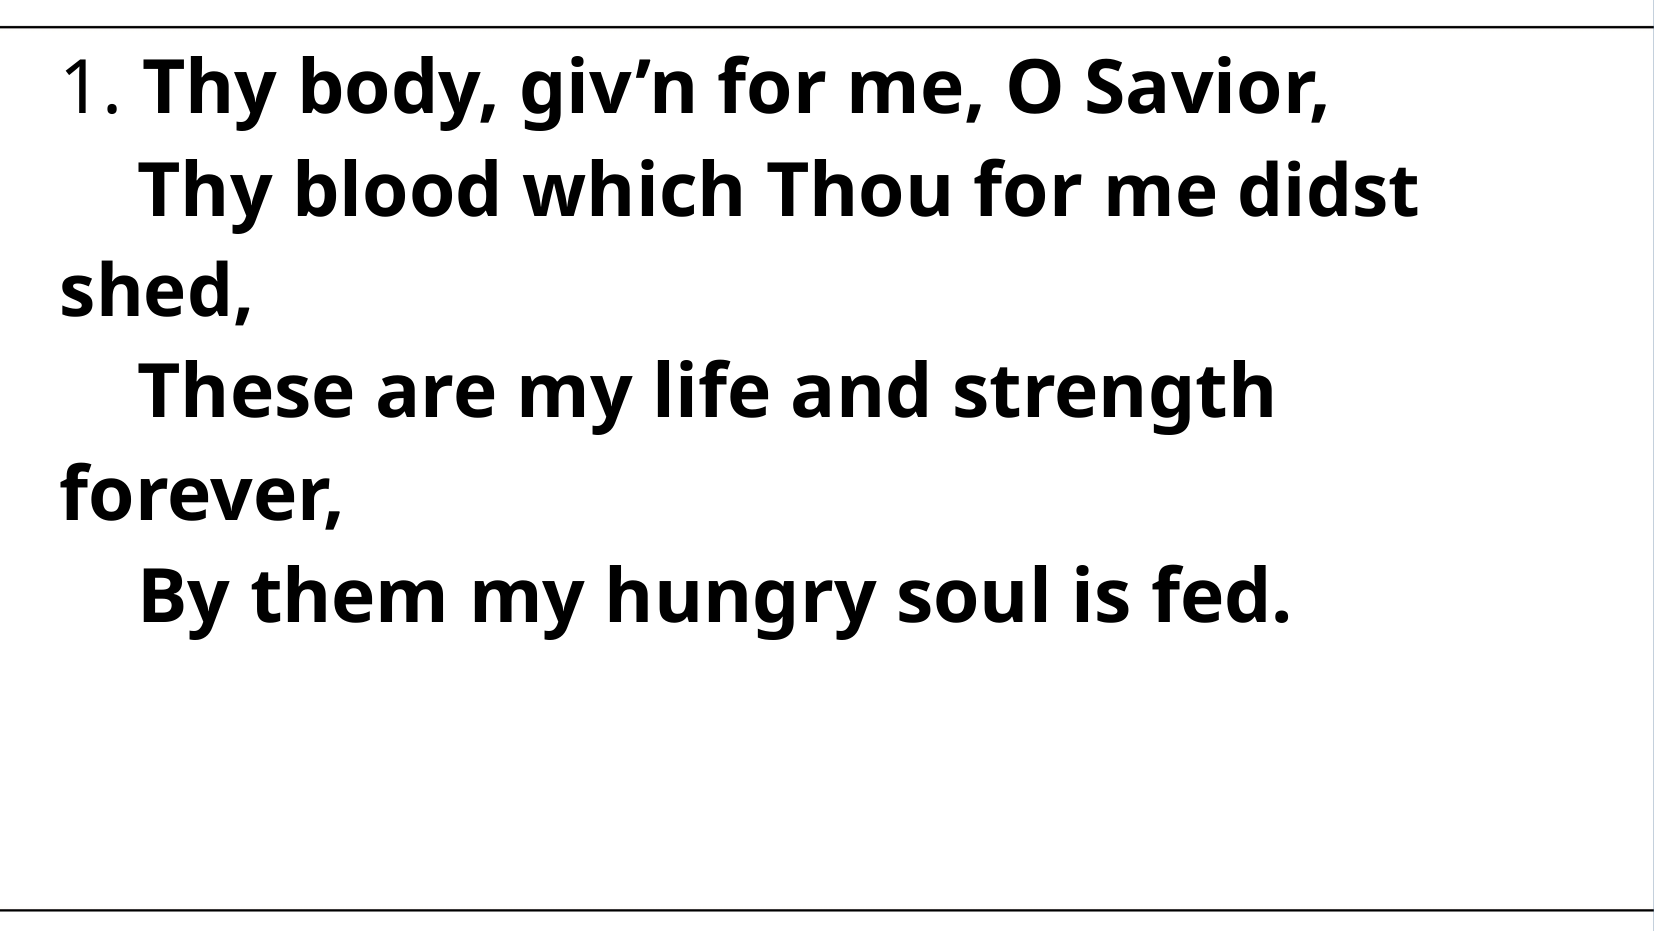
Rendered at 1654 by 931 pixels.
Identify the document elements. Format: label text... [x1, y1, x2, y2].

text_box 1. Thy body, giv’n for me, O Savior, Thy blood which Thou for me didst shed, These are my life and strength forever, By them my hungry soul is fed. [45, 26, 1591, 541]
picture [0, 0, 1654, 931]
